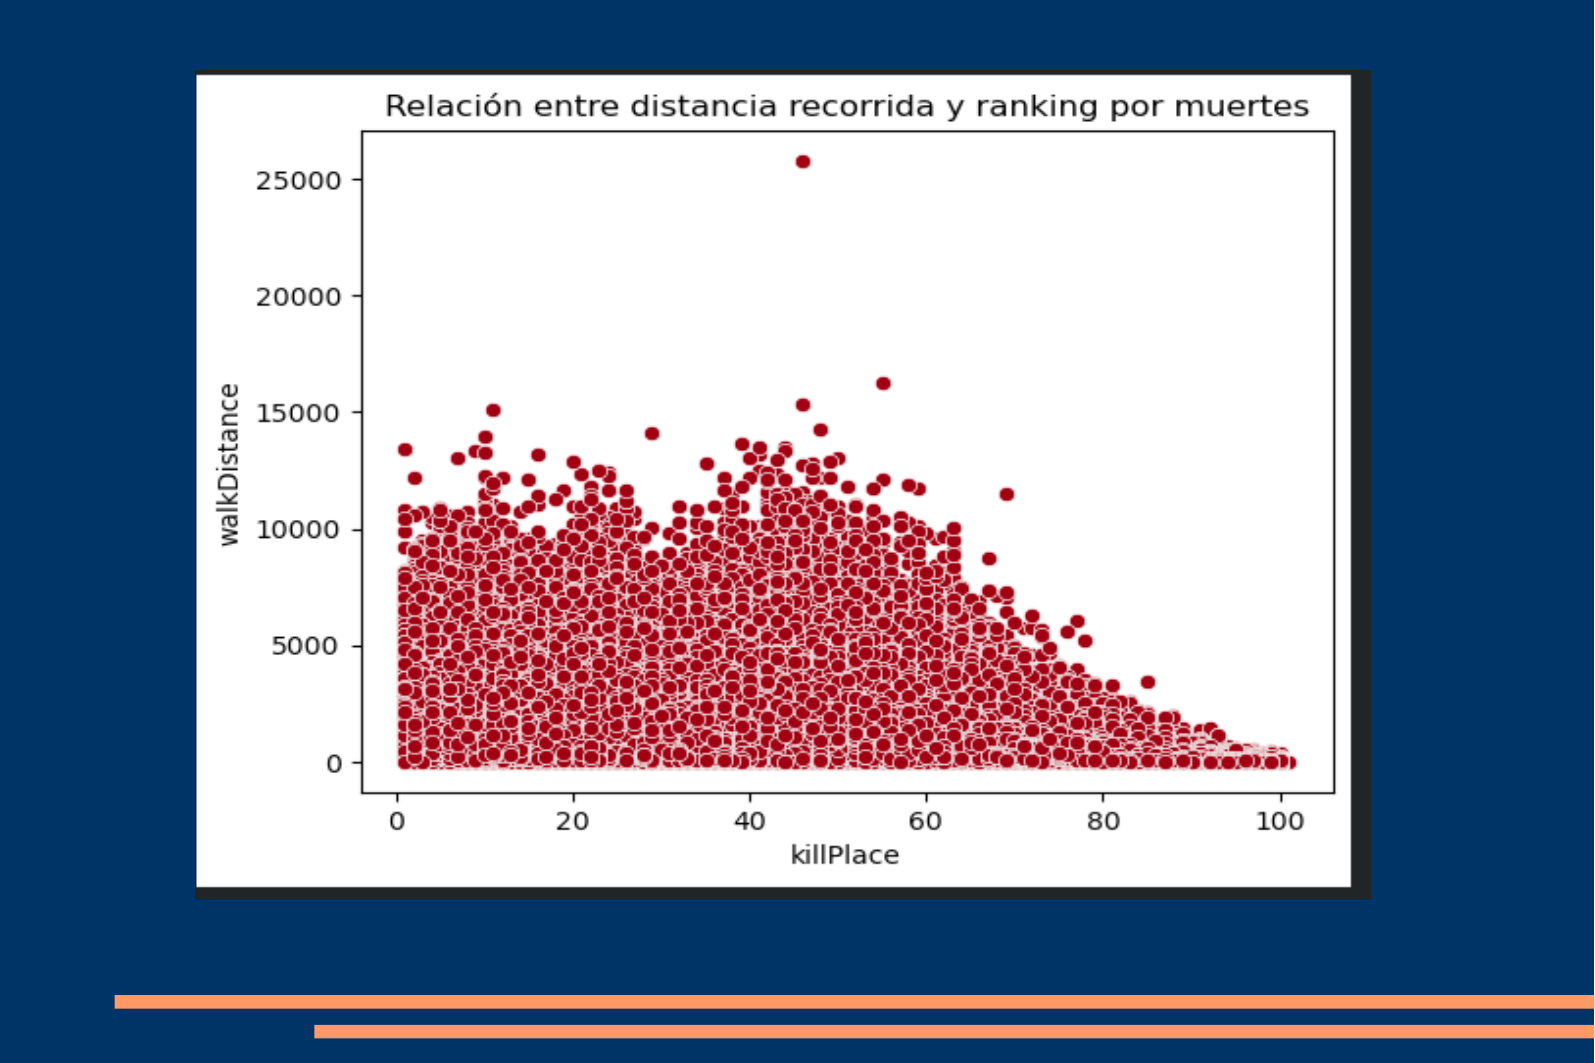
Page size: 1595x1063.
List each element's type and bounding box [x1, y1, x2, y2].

picture [195, 70, 1371, 900]
